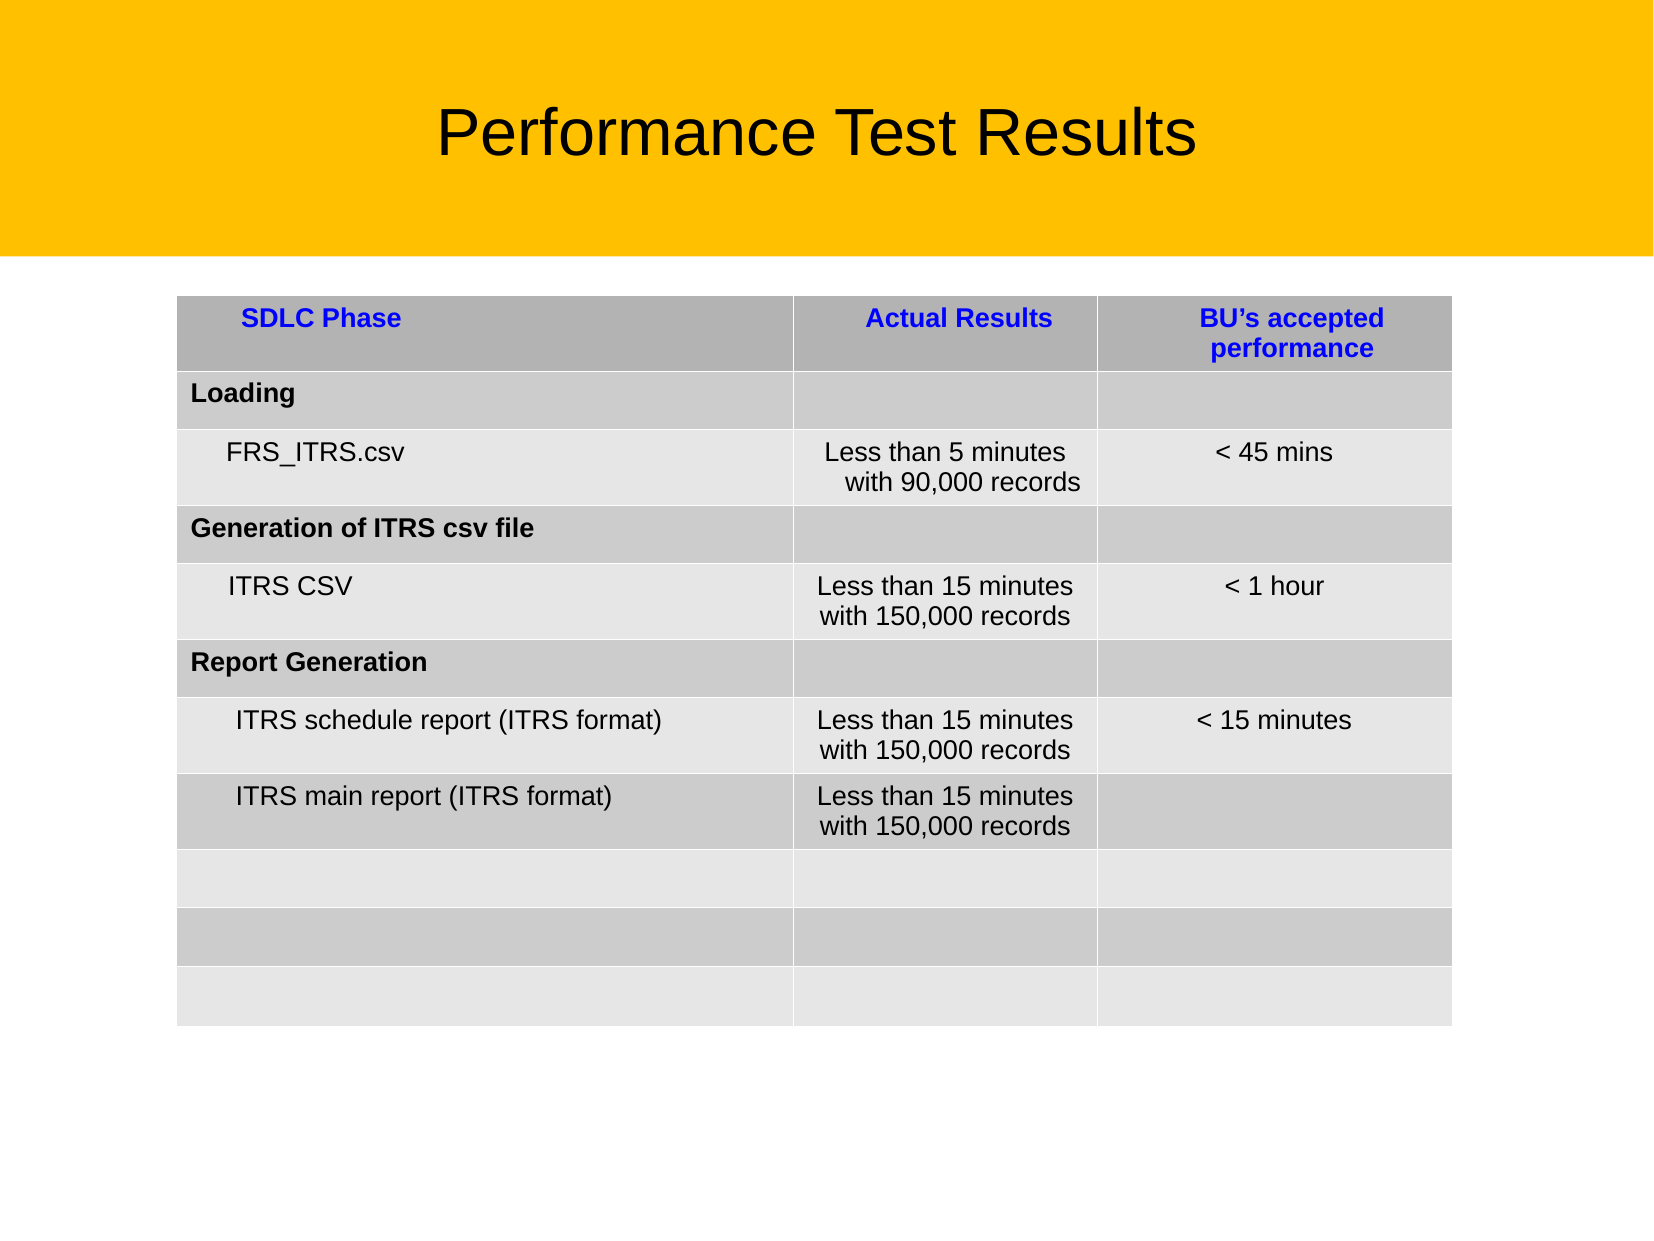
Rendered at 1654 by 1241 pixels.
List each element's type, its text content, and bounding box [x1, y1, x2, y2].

table_cell [1098, 640, 1452, 697]
table_cell [794, 640, 1097, 697]
table_cell [794, 372, 1097, 429]
table_cell [794, 908, 1097, 966]
table_cell [1098, 372, 1452, 429]
table_cell Less than 5 minutes with 90,000 records [794, 430, 1097, 505]
table_cell [1098, 774, 1452, 849]
table_cell [794, 850, 1097, 907]
table_cell Less than 15 minutes with 150,000 records [794, 564, 1097, 639]
table_header SDLC Phase [177, 296, 793, 371]
table_cell < 15 minutes [1098, 698, 1452, 773]
table_cell [177, 967, 793, 1026]
table_cell ITRS main report (ITRS format) [177, 774, 793, 849]
table_cell < 1 hour [1098, 564, 1452, 639]
text_box Performance Test Results [0, 0, 1654, 257]
table_cell [794, 506, 1097, 563]
table_cell [177, 850, 793, 907]
table_header BU’s accepted performance [1098, 296, 1452, 371]
table_cell [794, 967, 1097, 1026]
table_cell Less than 15 minutes with 150,000 records [794, 774, 1097, 849]
table_cell ITRS CSV [177, 564, 793, 639]
table_cell Less than 15 minutes with 150,000 records [794, 698, 1097, 773]
table_cell Report Generation [177, 640, 793, 697]
table_cell [1098, 967, 1452, 1026]
table_cell < 45 mins [1098, 430, 1452, 505]
table_cell [177, 908, 793, 966]
table_cell FRS_ITRS.csv [177, 430, 793, 505]
table_cell Loading [177, 372, 793, 429]
table_cell [1098, 908, 1452, 966]
table_cell Generation of ITRS csv file [177, 506, 793, 563]
table_cell [1098, 850, 1452, 907]
table_cell ITRS schedule report (ITRS format) [177, 698, 793, 773]
table_header Actual Results [794, 296, 1097, 371]
table_cell [1098, 506, 1452, 563]
